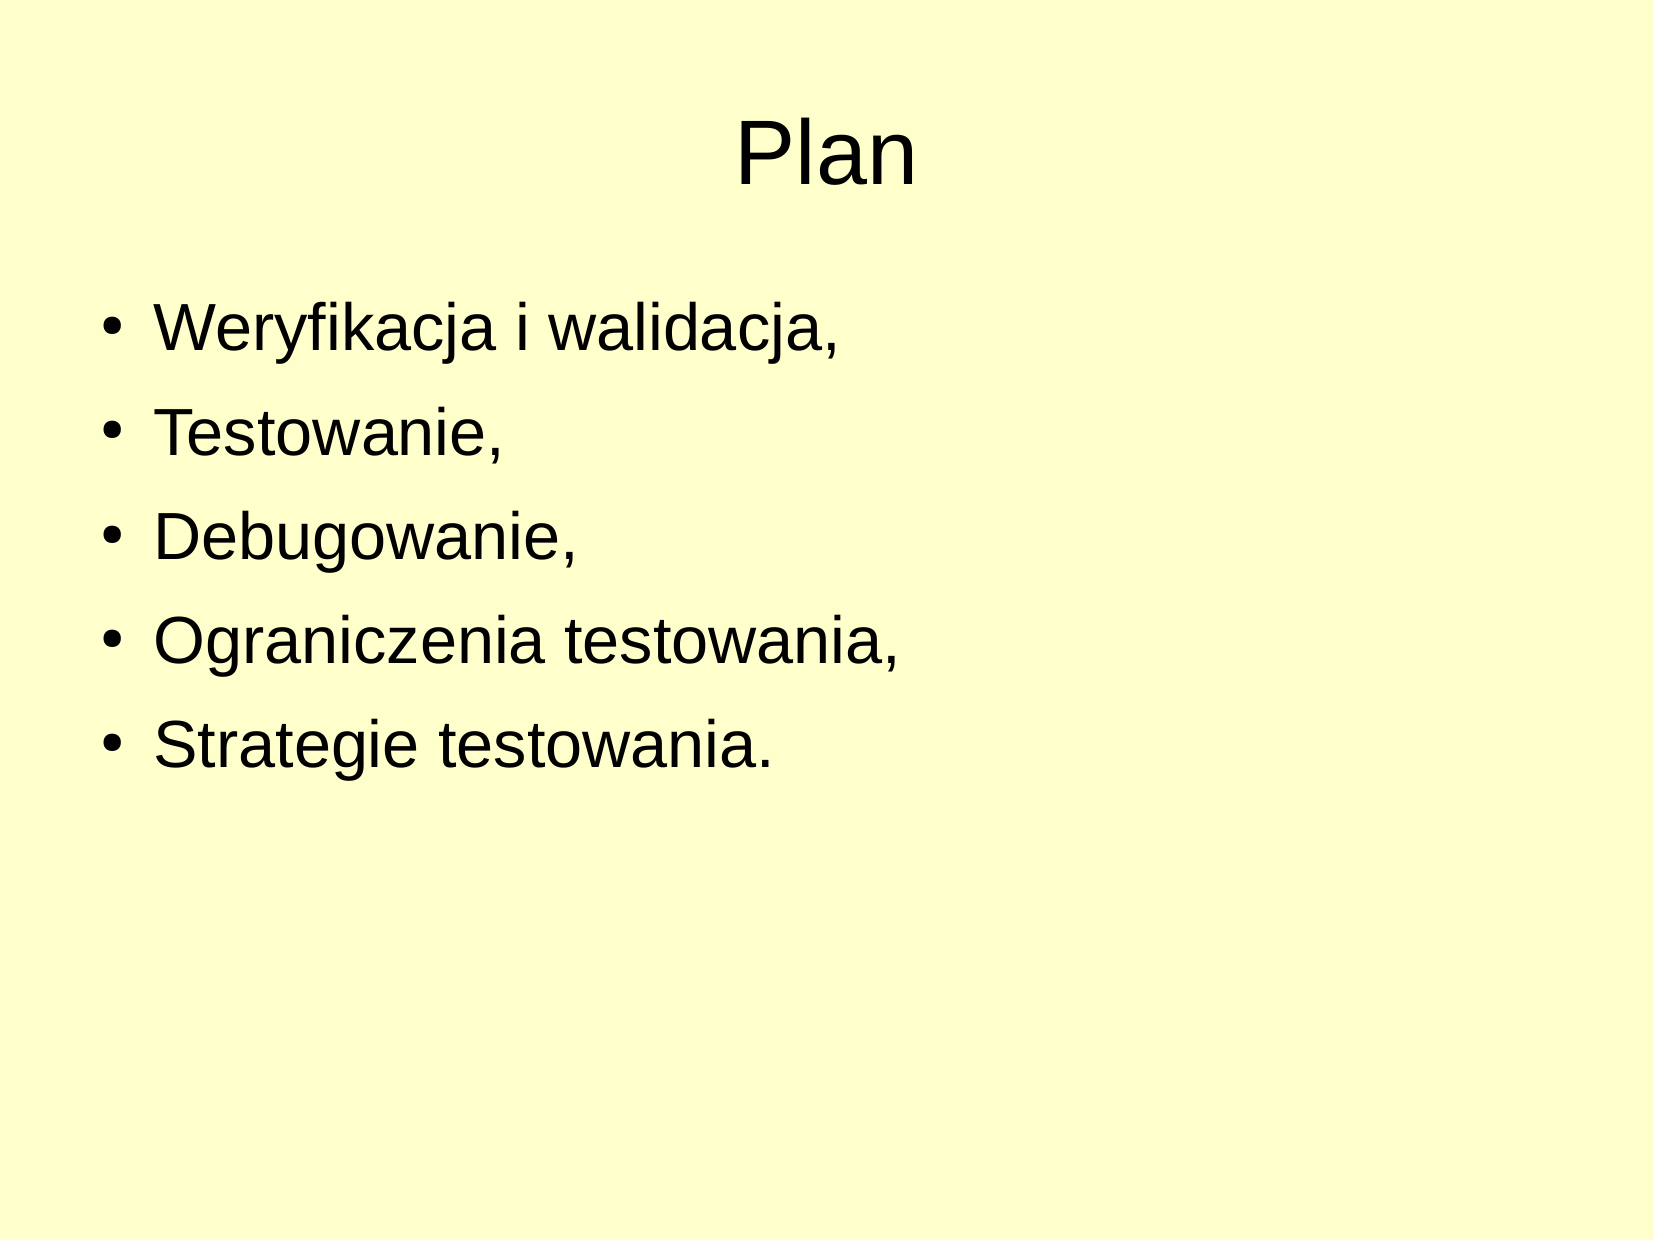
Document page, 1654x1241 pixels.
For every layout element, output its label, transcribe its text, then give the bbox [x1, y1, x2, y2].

title Plan [82, 49, 1571, 257]
list Weryfikacja i walidacja, Testowanie, Debugowanie, Ograniczenia testowania, Strategie testowania. [82, 290, 1571, 1109]
